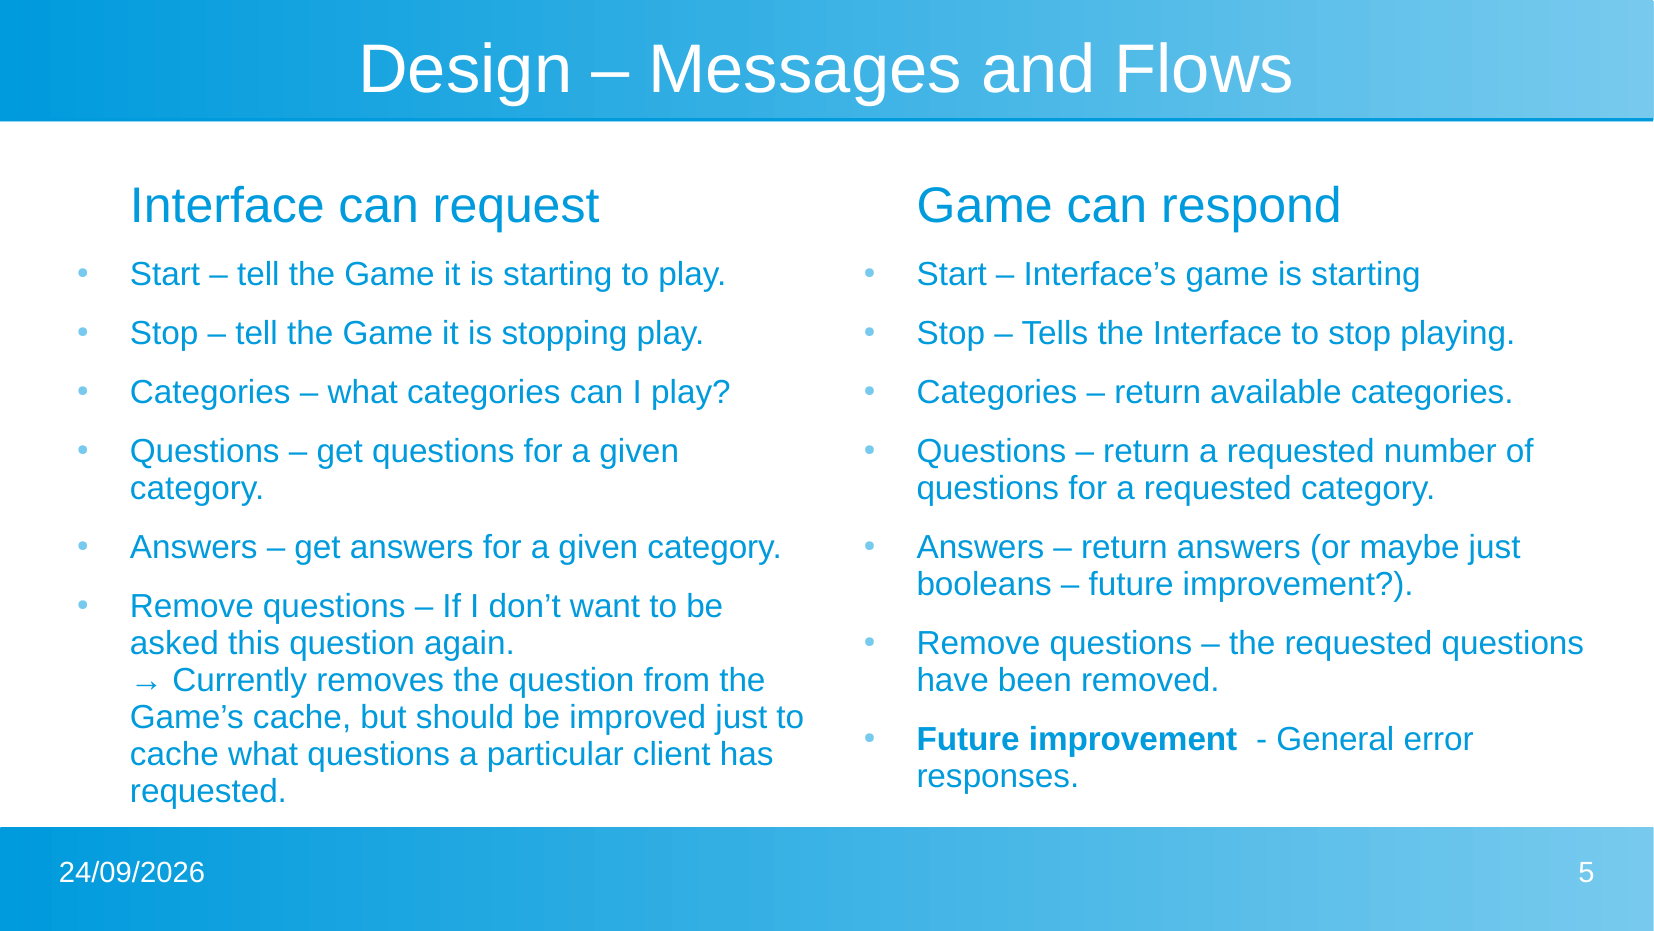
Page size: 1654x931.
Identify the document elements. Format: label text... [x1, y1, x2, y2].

list Game can respond Start – Interface’s game is starting Stop – Tells the Interface to stop playing. Categories – return available categories. Questions – return a requested number of questions for a requested category. Answers – return answers (or maybe just booleans – future improvement?). Remove questions – the requested questions have been removed. Future improvement - General error responses. [845, 177, 1596, 768]
list Interface can request Start – tell the Game it is starting to play. Stop – tell the Game it is stopping play. Categories – what categories can I play? Questions – get questions for a given category. Answers – get answers for a given category. Remove questions – If I don’t want to be asked this question again. → Currently removes the question from the Game’s cache, but should be improved just to cache what questions a particular client has requested. [59, 177, 809, 768]
title Design – Messages and Flows [59, 29, 1595, 108]
